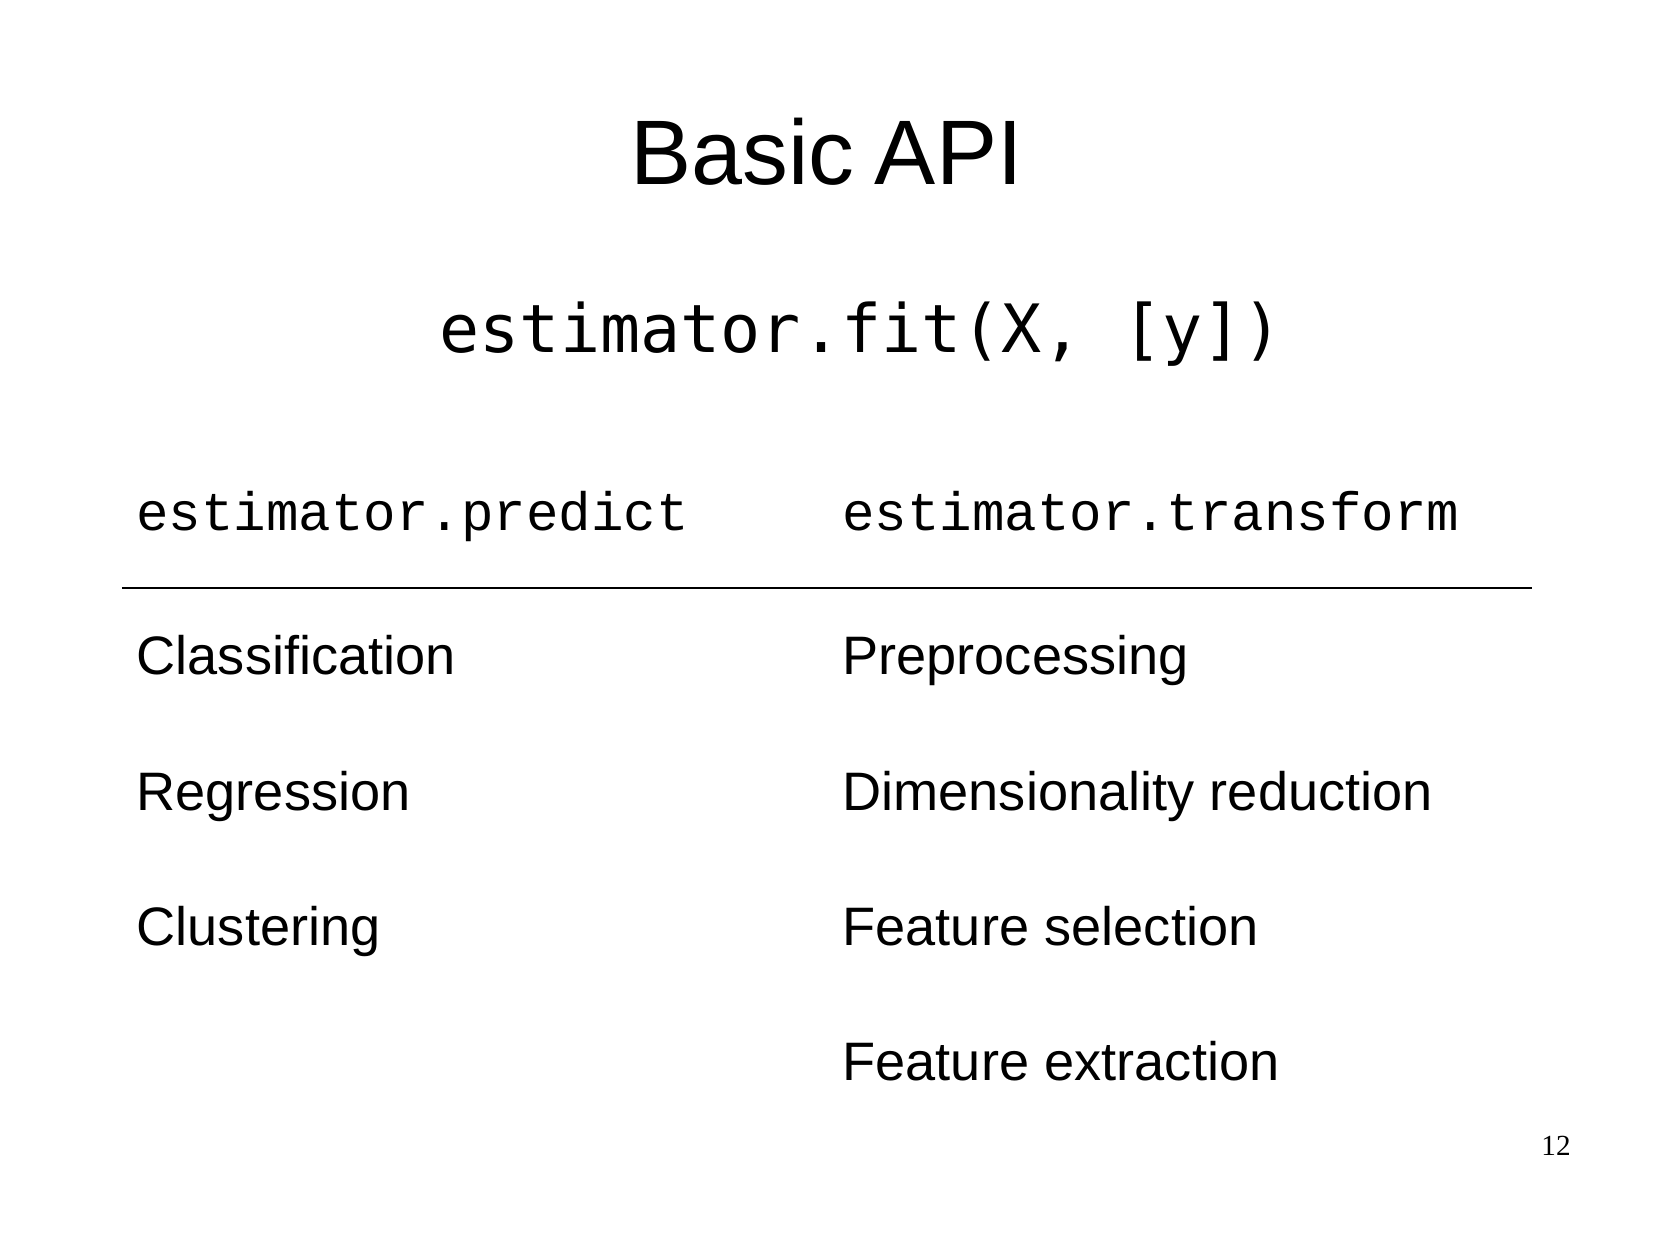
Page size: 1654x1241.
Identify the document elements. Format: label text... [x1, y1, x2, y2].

list estimator.fit(X, [y]) [82, 290, 1571, 1010]
table_header estimator.predict [122, 444, 827, 587]
table_cell Classification [122, 589, 827, 724]
table_cell Regression [122, 724, 827, 859]
title Basic API [82, 49, 1571, 257]
table_cell [122, 994, 827, 1130]
table_cell Feature extraction [827, 994, 1532, 1130]
table_cell Feature selection [827, 859, 1532, 994]
table_cell Clustering [122, 859, 827, 994]
table_cell Dimensionality reduction [827, 724, 1532, 859]
table_cell Preprocessing [827, 589, 1532, 724]
table_header estimator.transform [827, 444, 1532, 587]
